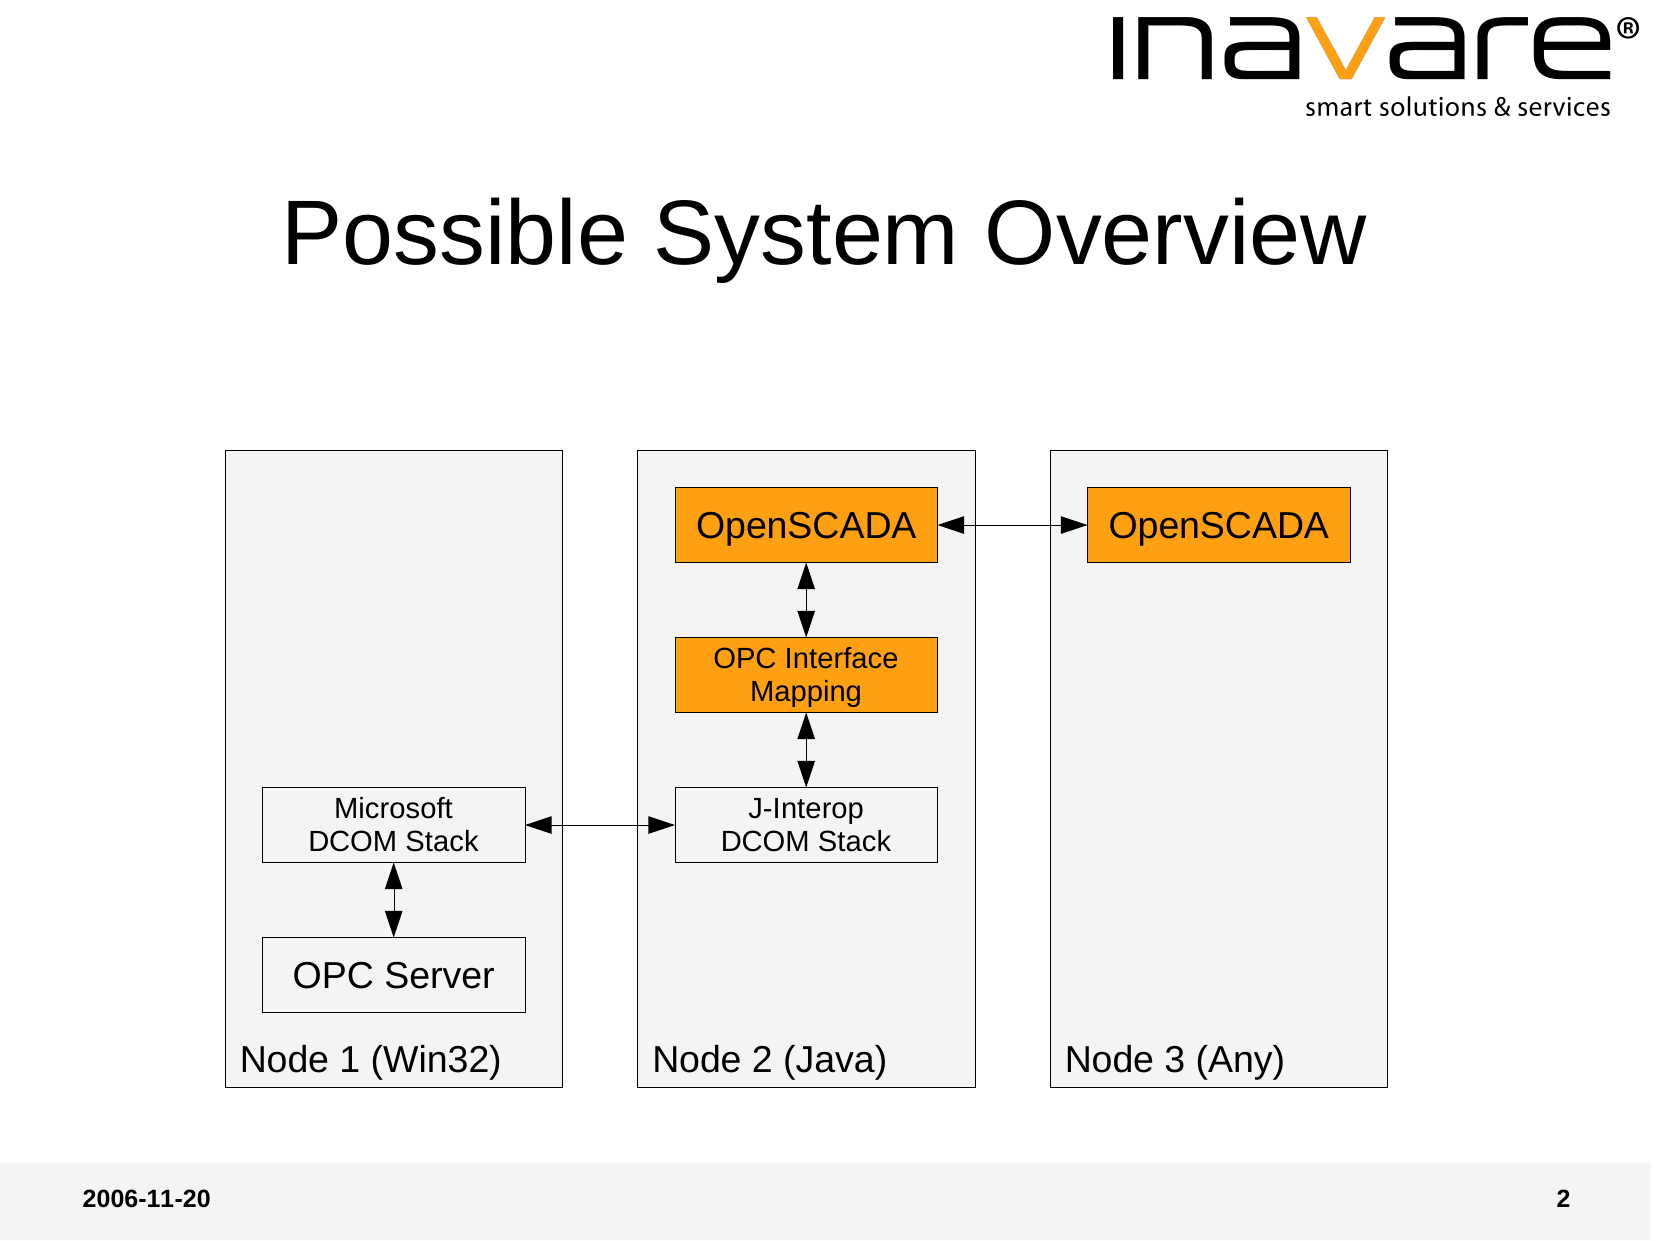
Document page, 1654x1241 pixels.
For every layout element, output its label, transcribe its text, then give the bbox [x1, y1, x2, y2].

title Possible System Overview [37, 157, 1613, 309]
text_box J-Interop DCOM Stack [675, 787, 938, 863]
text_box Node 1 (Win32) [225, 450, 563, 1088]
picture [1113, 17, 1639, 116]
text_box OpenSCADA [1087, 487, 1351, 563]
text_box Node 2 (Java) [637, 450, 976, 825]
text_box Node 3 (Any) [1050, 450, 1388, 1088]
text_box OPC Interface Mapping [675, 637, 938, 713]
text_box Node 2 (Java) [637, 526, 976, 1088]
text_box OPC Server [262, 937, 526, 1013]
text_box Microsoft DCOM Stack [262, 787, 526, 863]
text_box OpenSCADA [675, 487, 938, 563]
